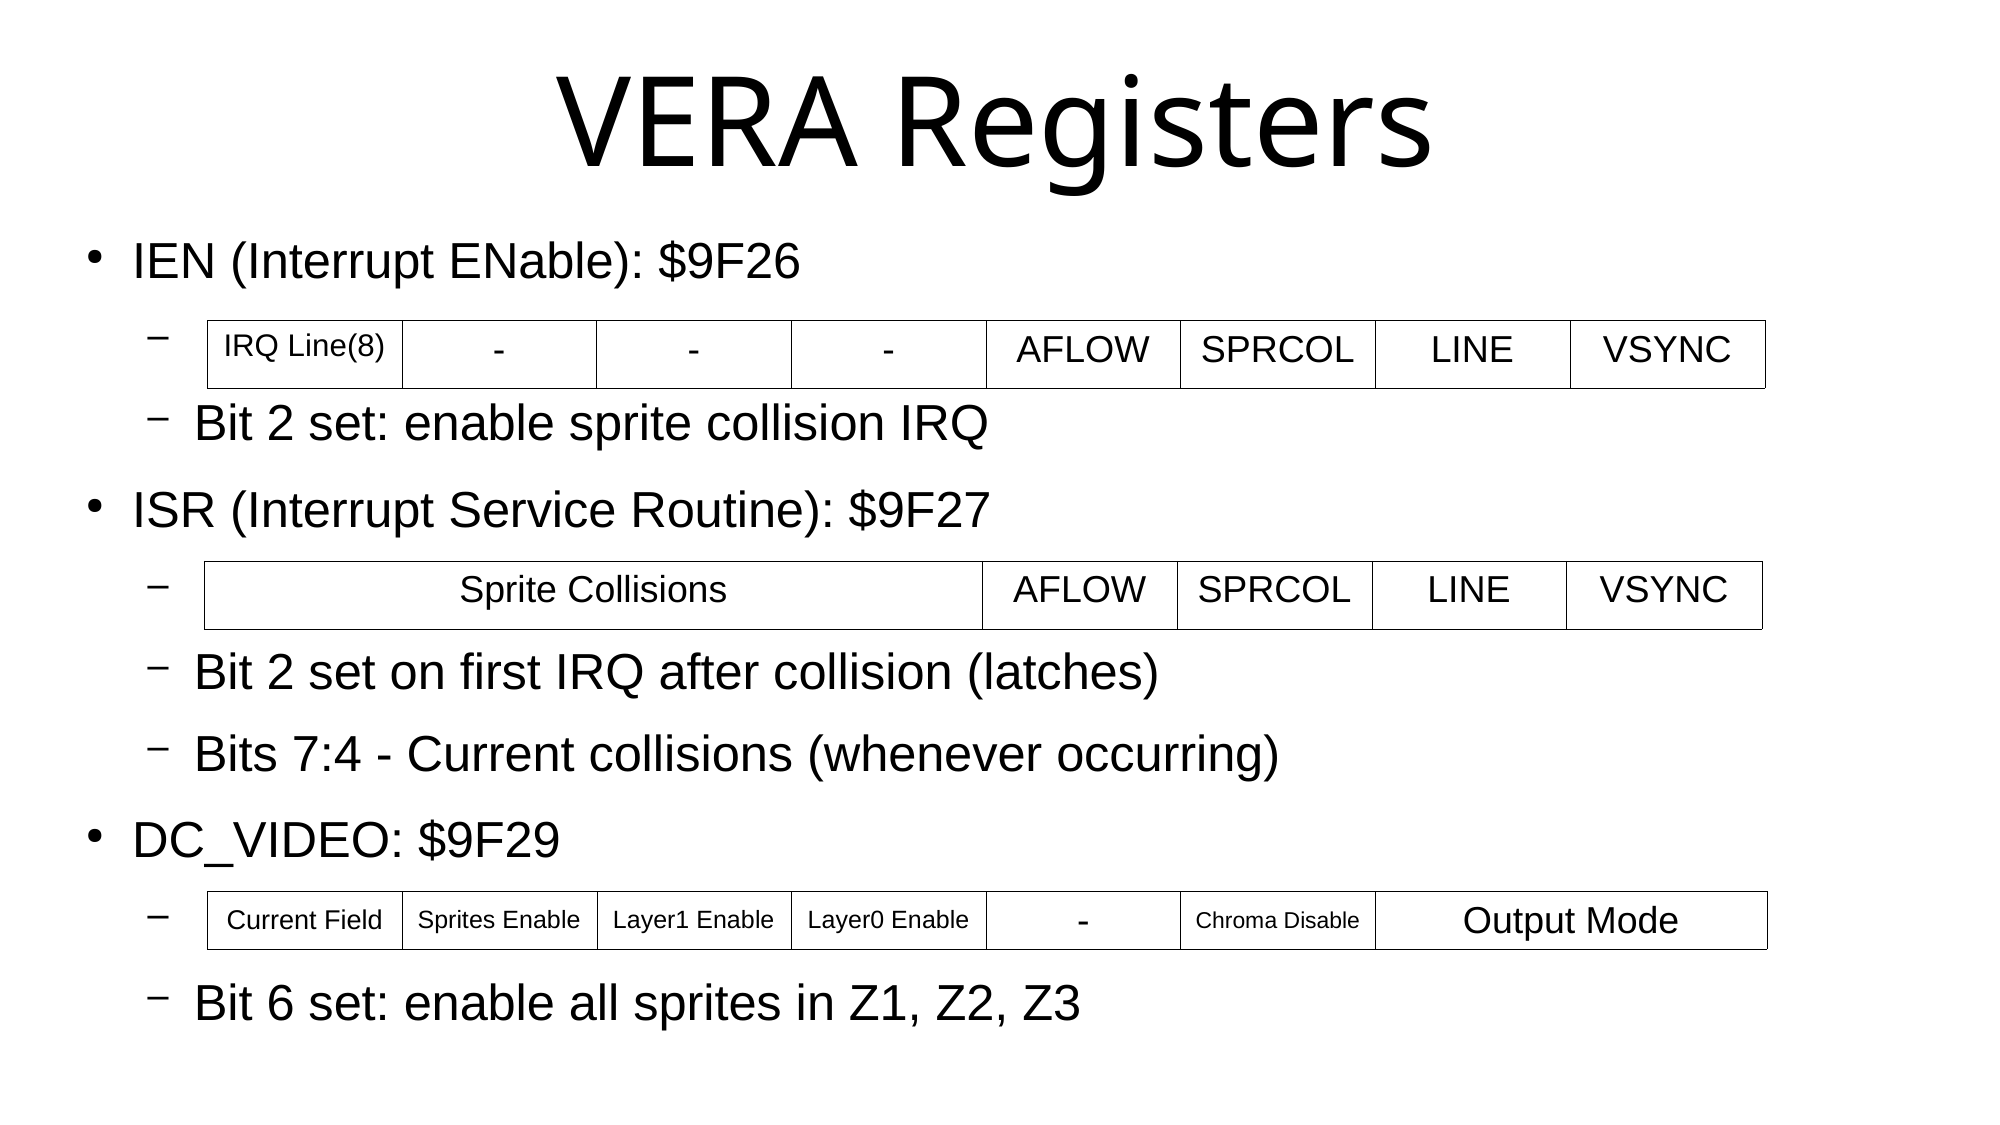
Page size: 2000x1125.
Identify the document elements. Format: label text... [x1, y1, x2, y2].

title VERA Registers [28, 17, 1964, 235]
table_header VSYNC [1567, 562, 1762, 629]
table_header Output Mode [1376, 892, 1767, 949]
table_header LINE [1376, 321, 1570, 388]
table_header - [792, 321, 986, 388]
table_header SPRCOL [1178, 562, 1372, 629]
table_header Sprites Enable [403, 892, 597, 949]
table_header AFLOW [987, 321, 1180, 388]
table_header LINE [1373, 562, 1566, 629]
table_header AFLOW [983, 562, 1177, 629]
table_header VSYNC [1571, 321, 1765, 388]
table_header IRQ Line(8) [208, 321, 402, 388]
table_header Sprite Collisions [205, 562, 982, 629]
table_header - [403, 321, 596, 388]
table_header SPRCOL [1181, 321, 1375, 388]
table_header Current Field [208, 892, 402, 949]
table_header Layer0 Enable [792, 892, 986, 949]
table_header Chroma Disable [1181, 892, 1375, 949]
table_header - [987, 892, 1180, 949]
list IEN (Interrupt ENable): $9F26 Bit 2 set: enable sprite collision IRQ ISR (Interrupt Service Routine): $9F27 Bit 2 set on first IRQ after collision (latches) Bits 7:4 - Current collisions (whenever occurring) DC_VIDEO: $9F29 Bit 6 set: enable all sprites in Z1, Z2, Z3 [55, 235, 1908, 1046]
table_header Layer1 Enable [598, 892, 791, 949]
table_header - [597, 321, 791, 388]
